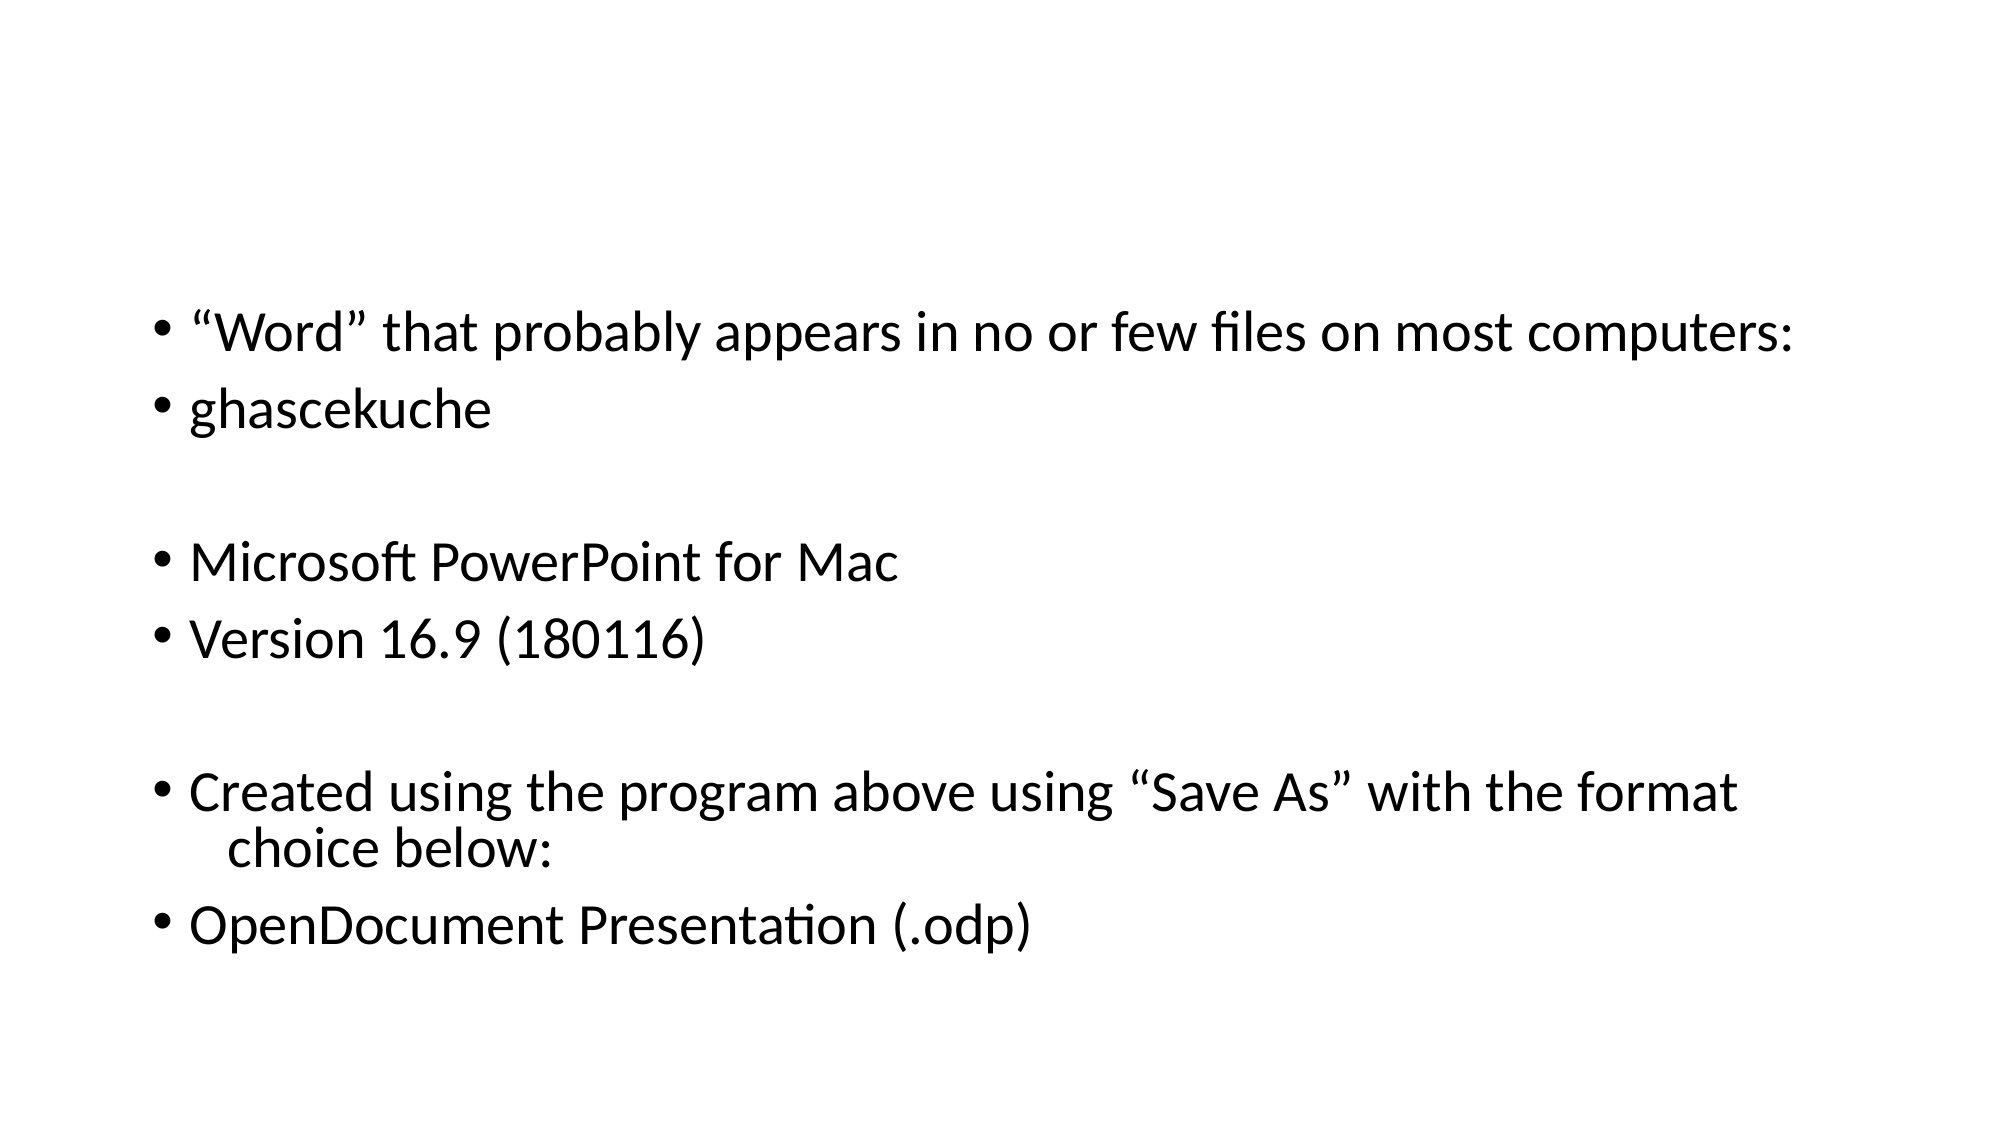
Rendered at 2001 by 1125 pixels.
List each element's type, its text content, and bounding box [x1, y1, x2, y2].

list “Word” that probably appears in no or few files on most computers: ghascekuche Microsoft PowerPoint for Mac Version 16.9 (180116) Created using the program above using “Save As” with the format choice below: OpenDocument Presentation (.odp) [137, 299, 1863, 1014]
